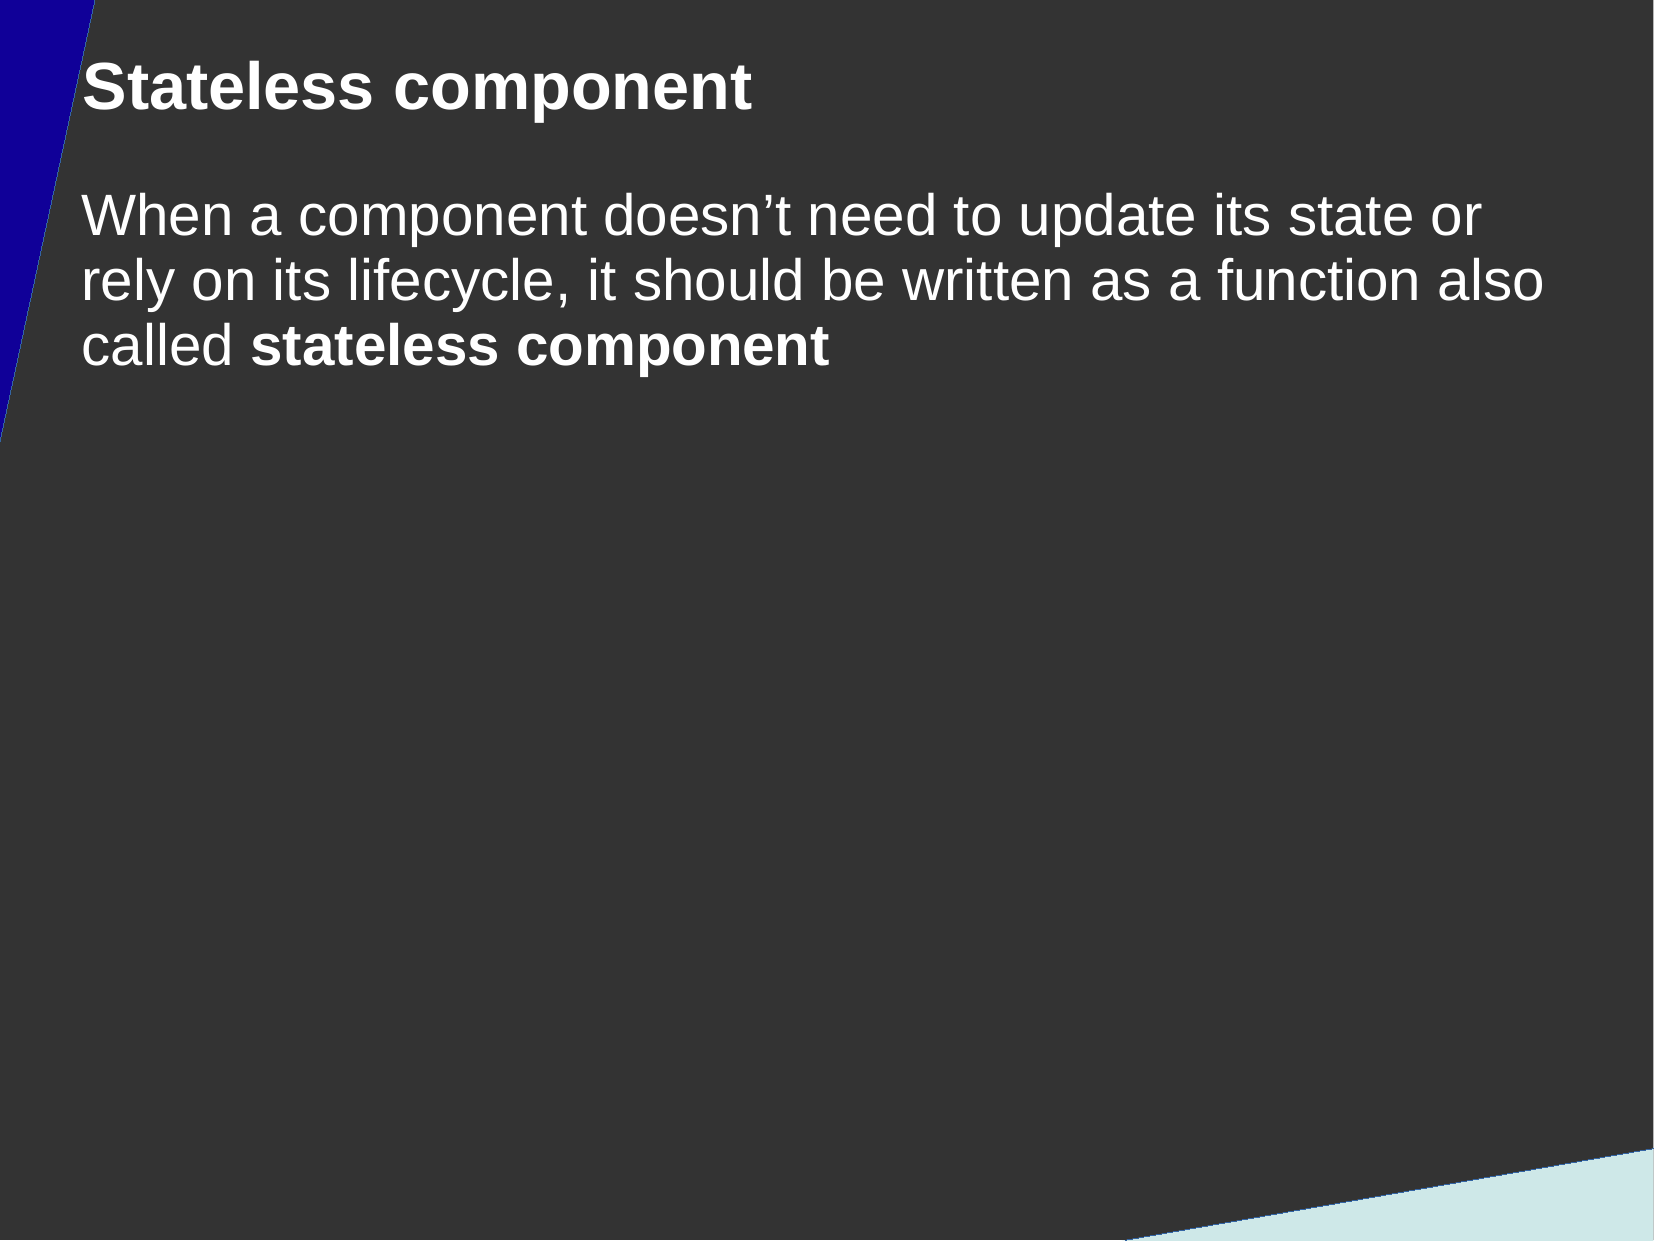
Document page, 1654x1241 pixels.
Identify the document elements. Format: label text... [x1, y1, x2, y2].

text_box [0, 0, 95, 442]
title Stateless component [82, 49, 1201, 182]
title When a component doesn’t need to update its state or rely on its lifecycle, it should be written as a function also called stateless component [81, 182, 1570, 391]
text_box [1120, 1148, 1654, 1241]
